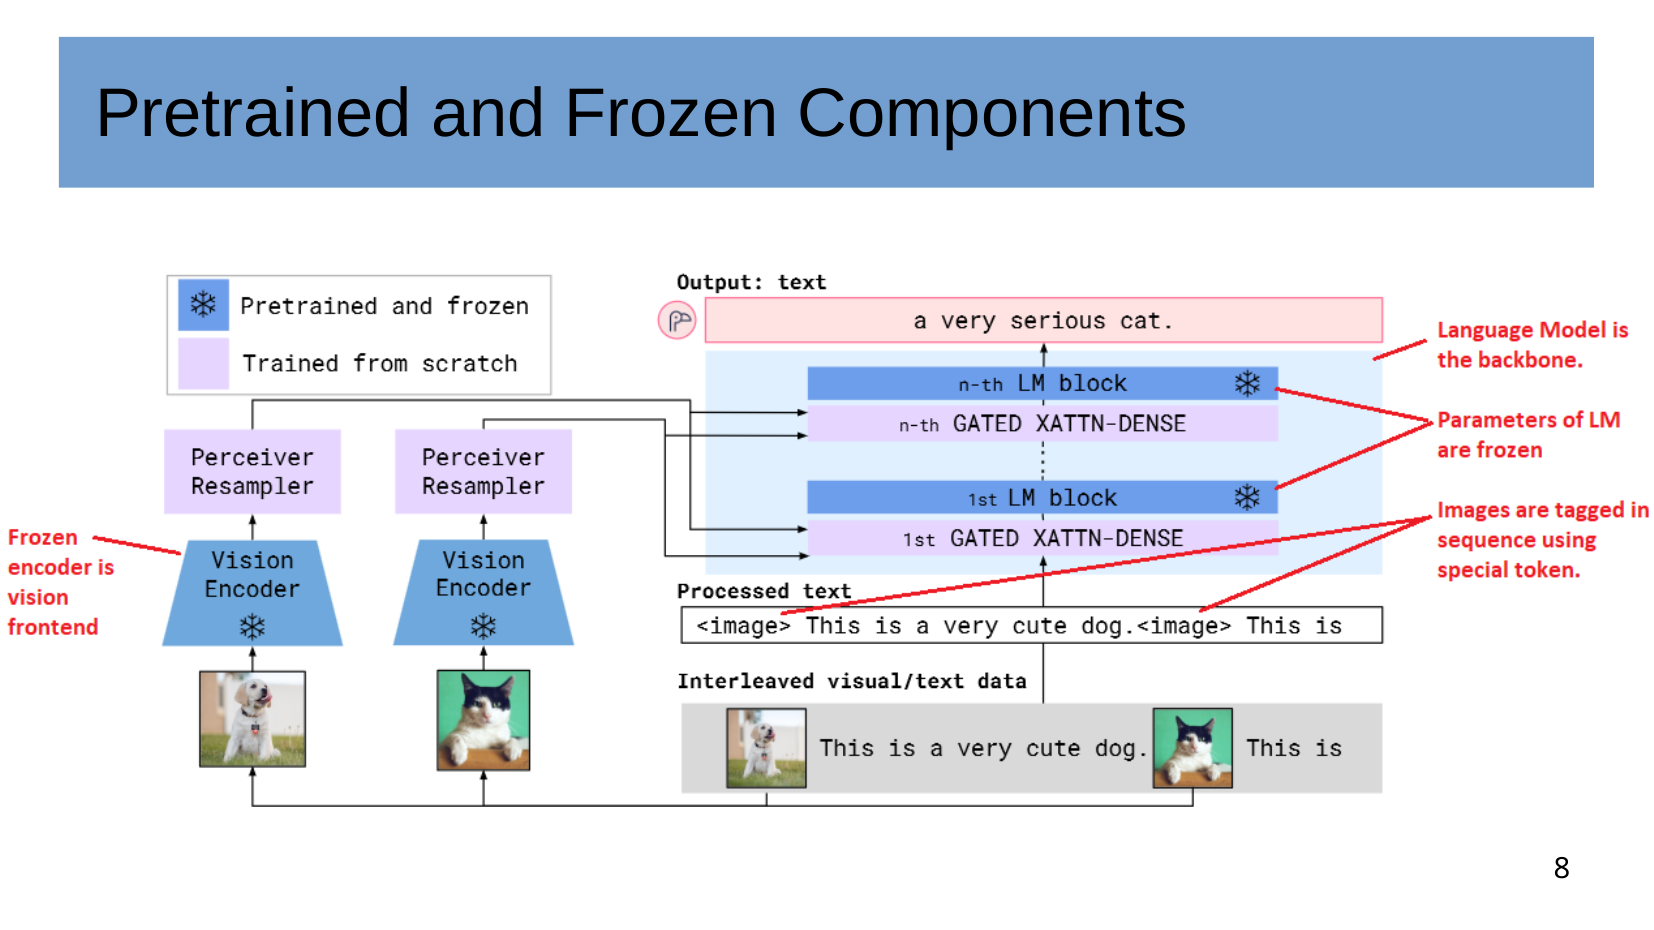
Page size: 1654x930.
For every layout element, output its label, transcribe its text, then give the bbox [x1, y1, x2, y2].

picture [0, 262, 1653, 820]
title Pretrained and Frozen Components [58, 36, 1594, 188]
